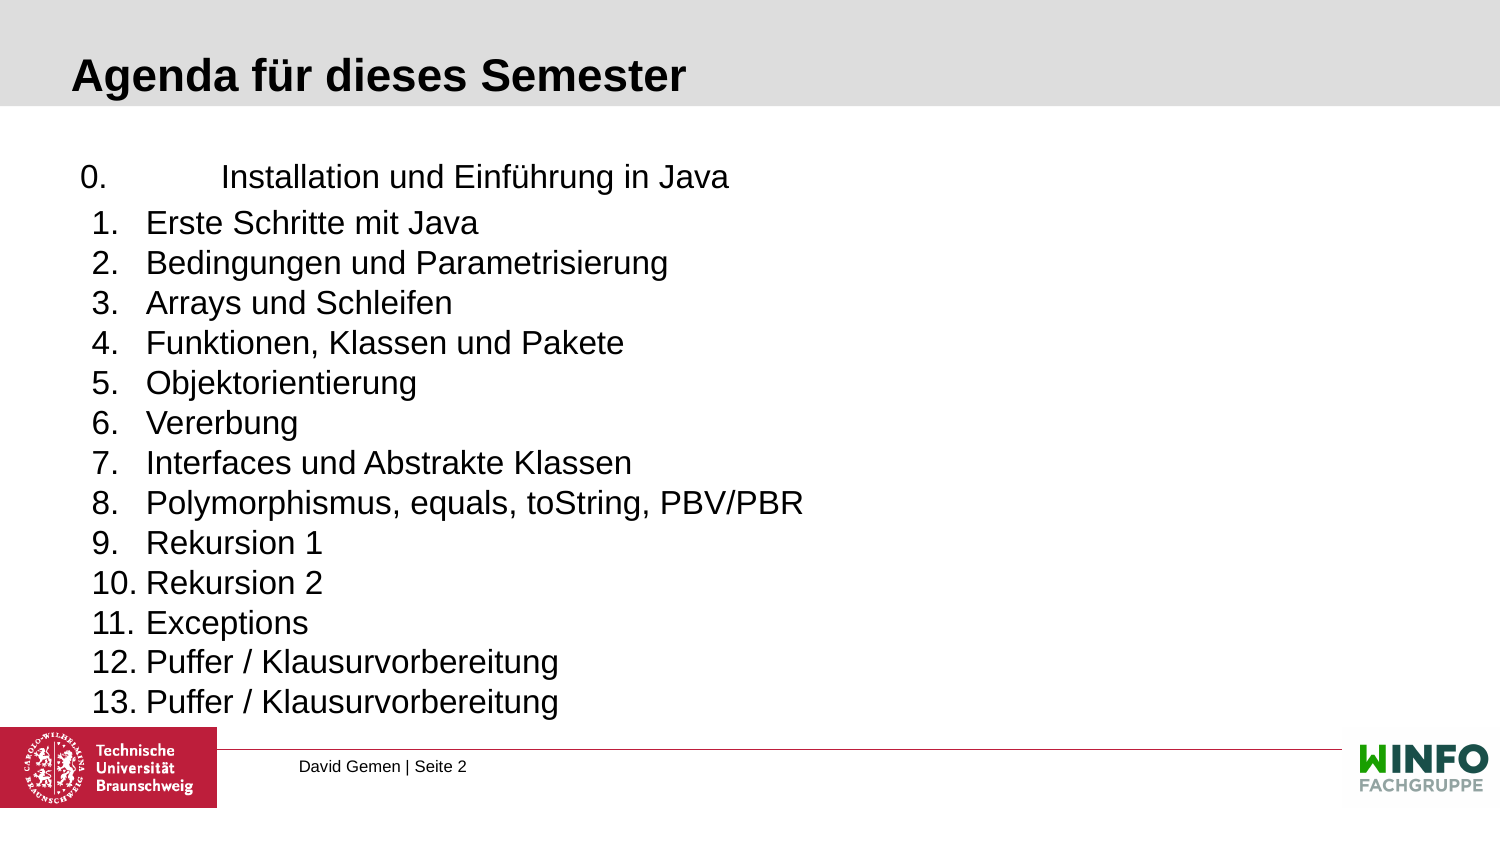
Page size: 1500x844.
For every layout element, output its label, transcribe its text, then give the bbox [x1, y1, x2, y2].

title Agenda für dieses Semester [70, 13, 1445, 101]
picture [1342, 727, 1500, 808]
list 0. Installation und Einführung in Java Erste Schritte mit Java Bedingungen und Parametrisierung Arrays und Schleifen Funktionen, Klassen und Pakete Objektorientierung Vererbung Interfaces und Abstrakte Klassen Polymorphismus, equals, toString, PBV/PBR Rekursion 1 Rekursion 2 Exceptions Puffer / Klausurvorbereitung Puffer / Klausurvorbereitung [70, 155, 1445, 709]
picture [0, 727, 217, 808]
